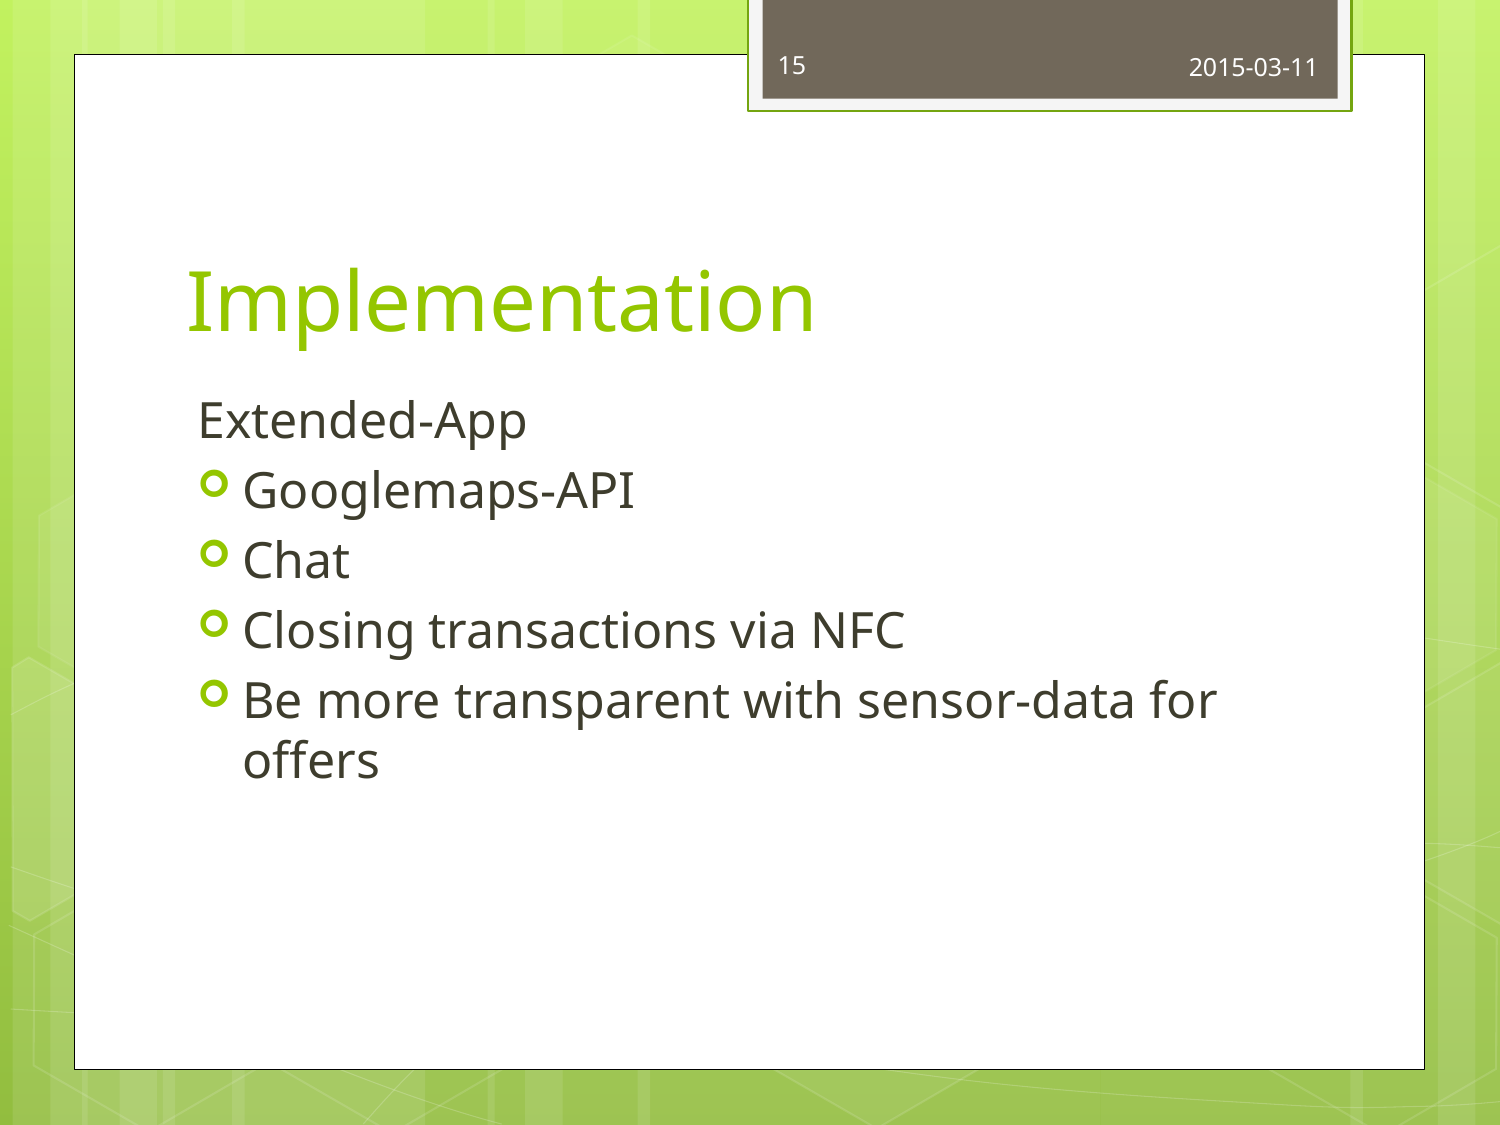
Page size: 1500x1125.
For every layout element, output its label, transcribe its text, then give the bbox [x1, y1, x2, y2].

slide_number <number> [762, 36, 982, 97]
slide_number 2015-03-11 [983, 36, 1334, 97]
list Extended-App Googlemaps-API Chat Closing transactions via NFC Be more transparent with sensor-data for offers [171, 381, 1283, 957]
title Implementation [171, 168, 1324, 357]
